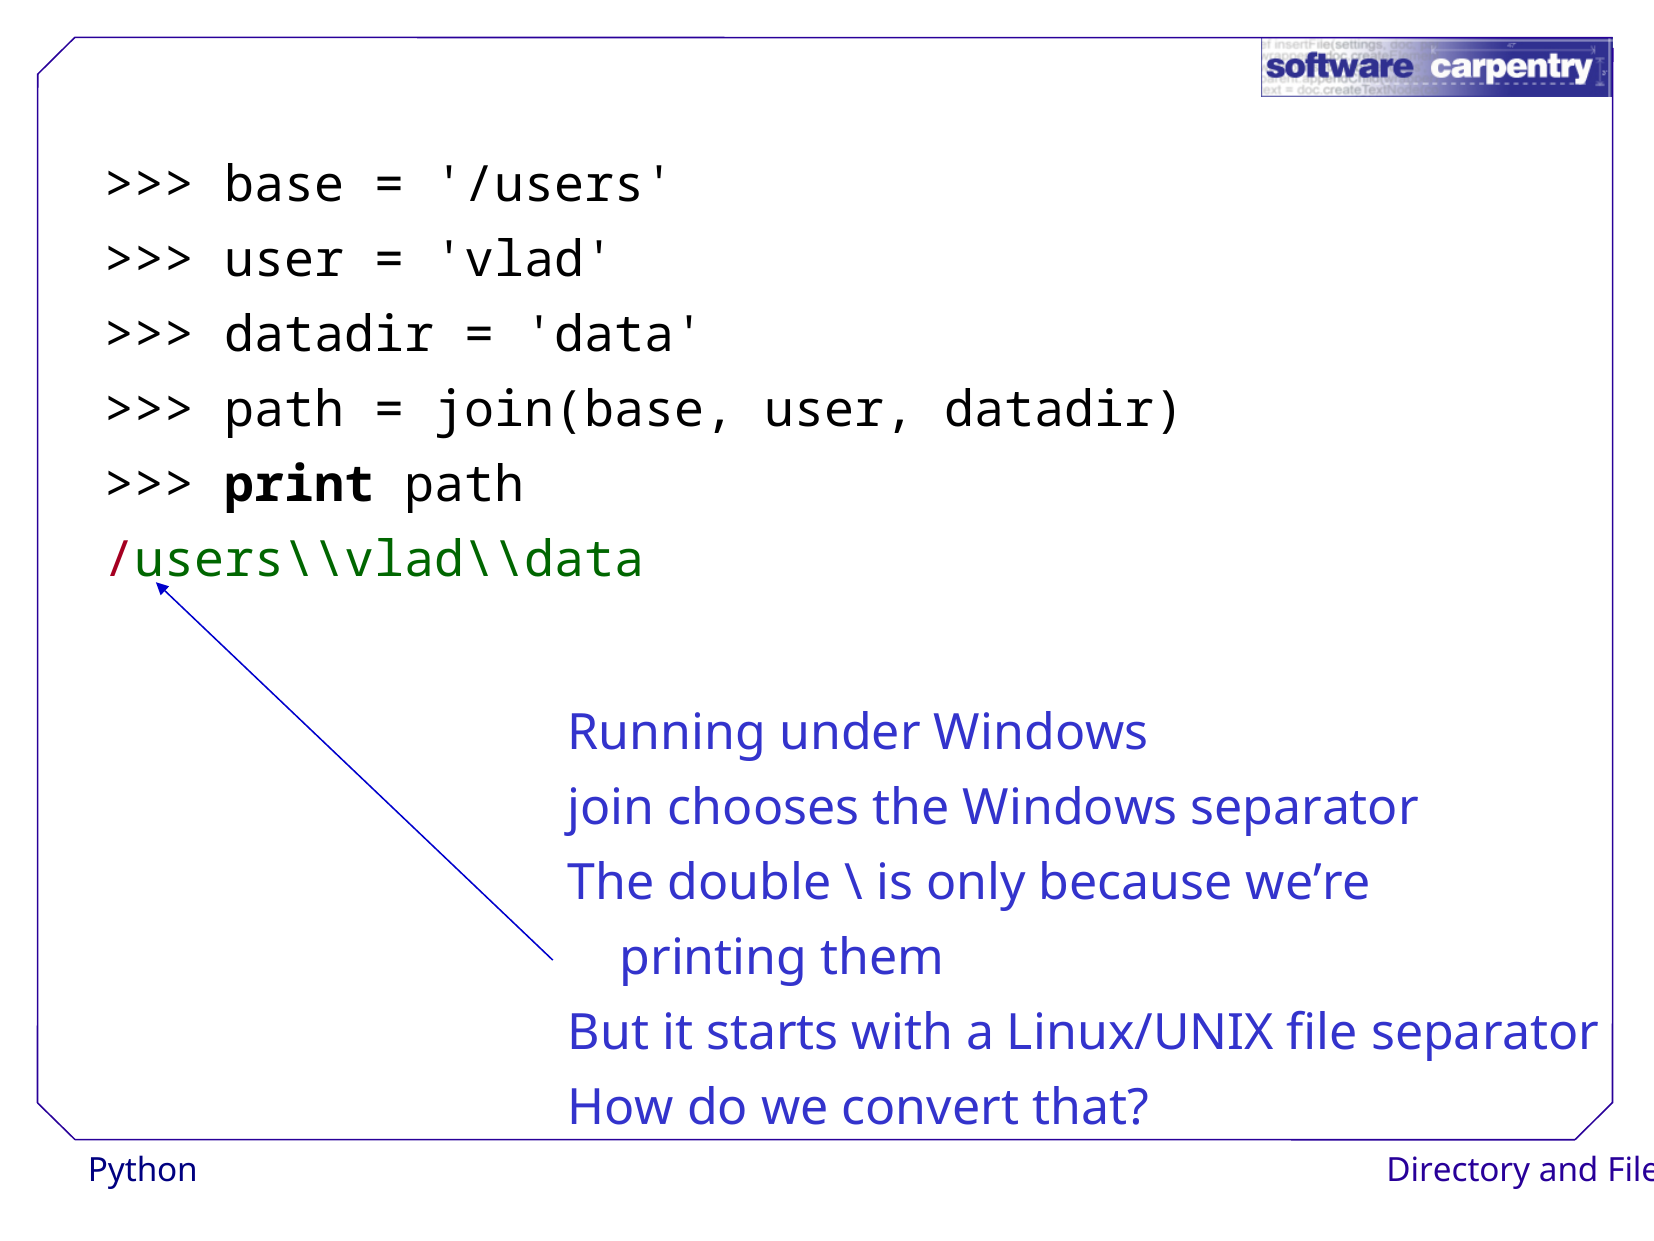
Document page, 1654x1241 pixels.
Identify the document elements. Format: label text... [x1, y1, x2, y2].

text_box Running under Windows join chooses the Windows separator The double \ is only because we’re printing them But it starts with a Linux/UNIX file separator How do we convert that? [552, 676, 1272, 772]
text_box >>> base = '/users' >>> user = 'vlad' >>> datadir = 'data' >>> path = join(base, user, datadir) >>> print path /users\\vlad\\data [89, 128, 1512, 1037]
picture [1261, 39, 1613, 97]
